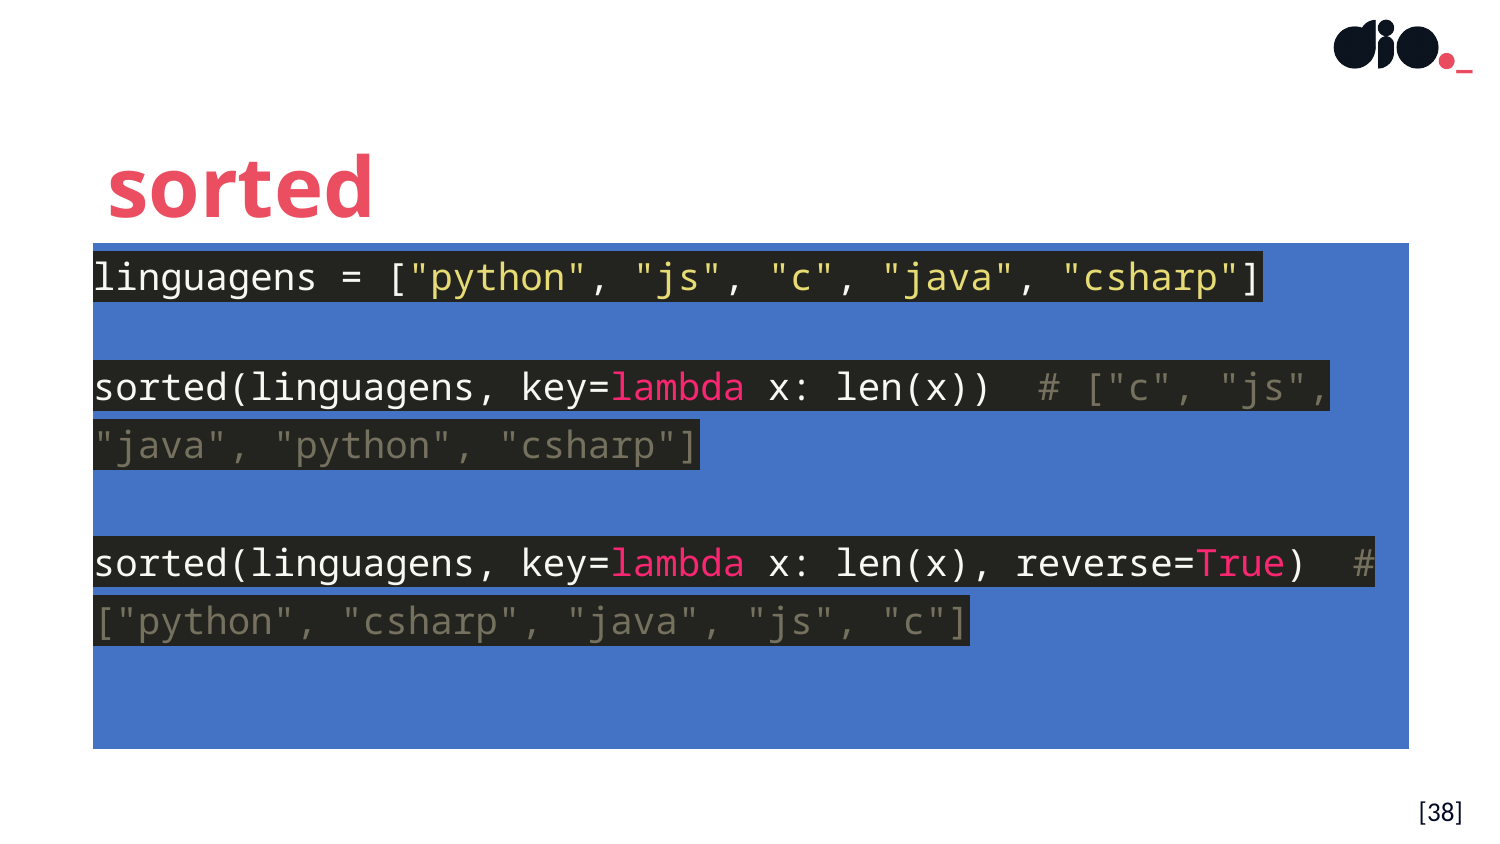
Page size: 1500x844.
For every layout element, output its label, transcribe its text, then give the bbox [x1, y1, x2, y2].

table_header linguagens = ["python", "js", "c", "java", "csharp"] sorted(linguagens, key=lambda x: len(x)) # ["c", "js", "java", "python", "csharp"] sorted(linguagens, key=lambda x: len(x), reverse=True) # ["python", "csharp", "java", "js", "c"] [93, 243, 1409, 749]
text_box [] [1403, 779, 1494, 844]
text_box sorted [92, 104, 1408, 243]
